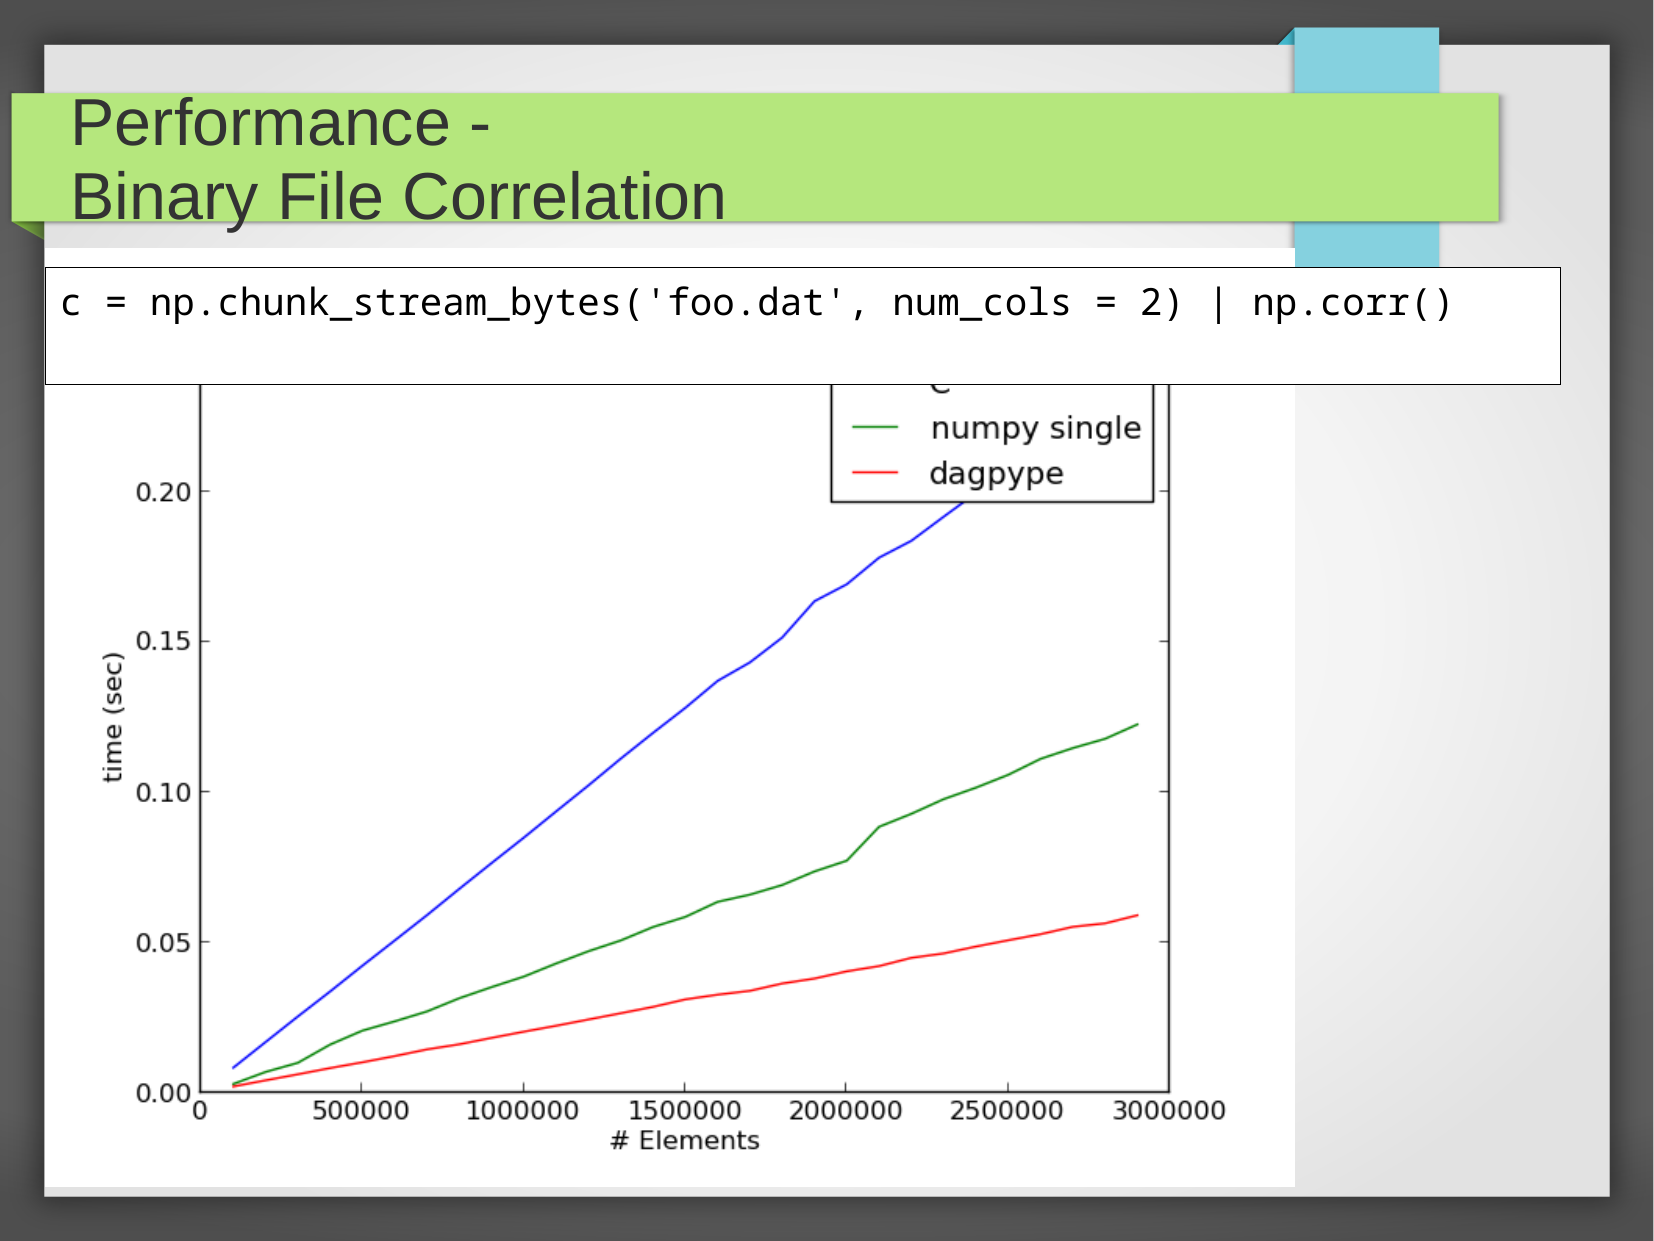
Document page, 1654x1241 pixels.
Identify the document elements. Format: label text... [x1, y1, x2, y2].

text_box c = np.chunk_stream_bytes('foo.dat', num_cols = 2) | np.corr() [45, 267, 1561, 359]
title Performance - Binary File Correlation [70, 85, 1229, 234]
picture [0, 0, 1654, 1241]
